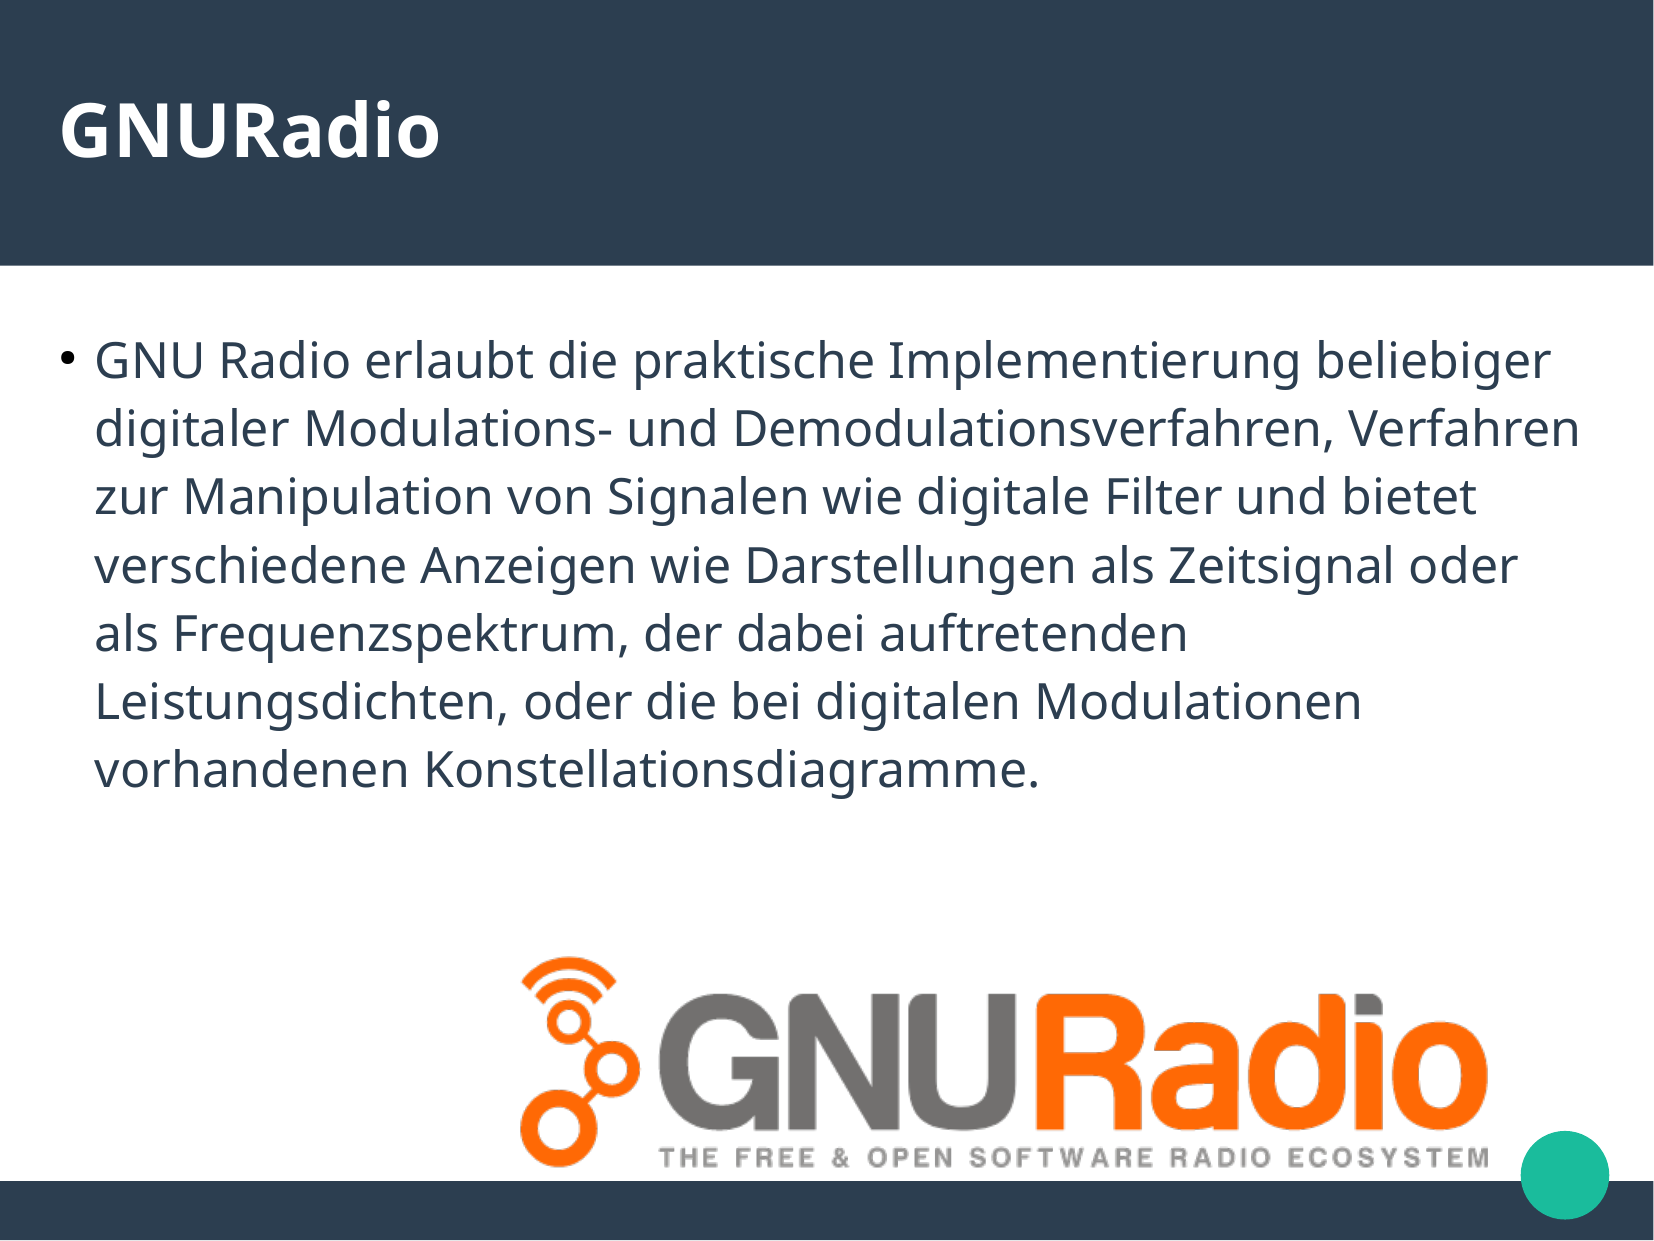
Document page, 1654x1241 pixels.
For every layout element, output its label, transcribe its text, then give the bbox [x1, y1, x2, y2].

subtitle GNU Radio erlaubt die praktische Implementierung beliebiger digitaler Modulations- und Demodulationsverfahren, Verfahren zur Manipulation von Signalen wie digitale Filter und bietet verschiedene Anzeigen wie Darstellungen als Zeitsignal oder als Frequenzspektrum, der dabei auftretenden Leistungsdichten, oder die bei digitalen Modulationen vorhandenen Konstellationsdiagramme. [59, 324, 1595, 1152]
picture [499, 944, 1516, 1180]
title GNURadio [59, 49, 1595, 207]
